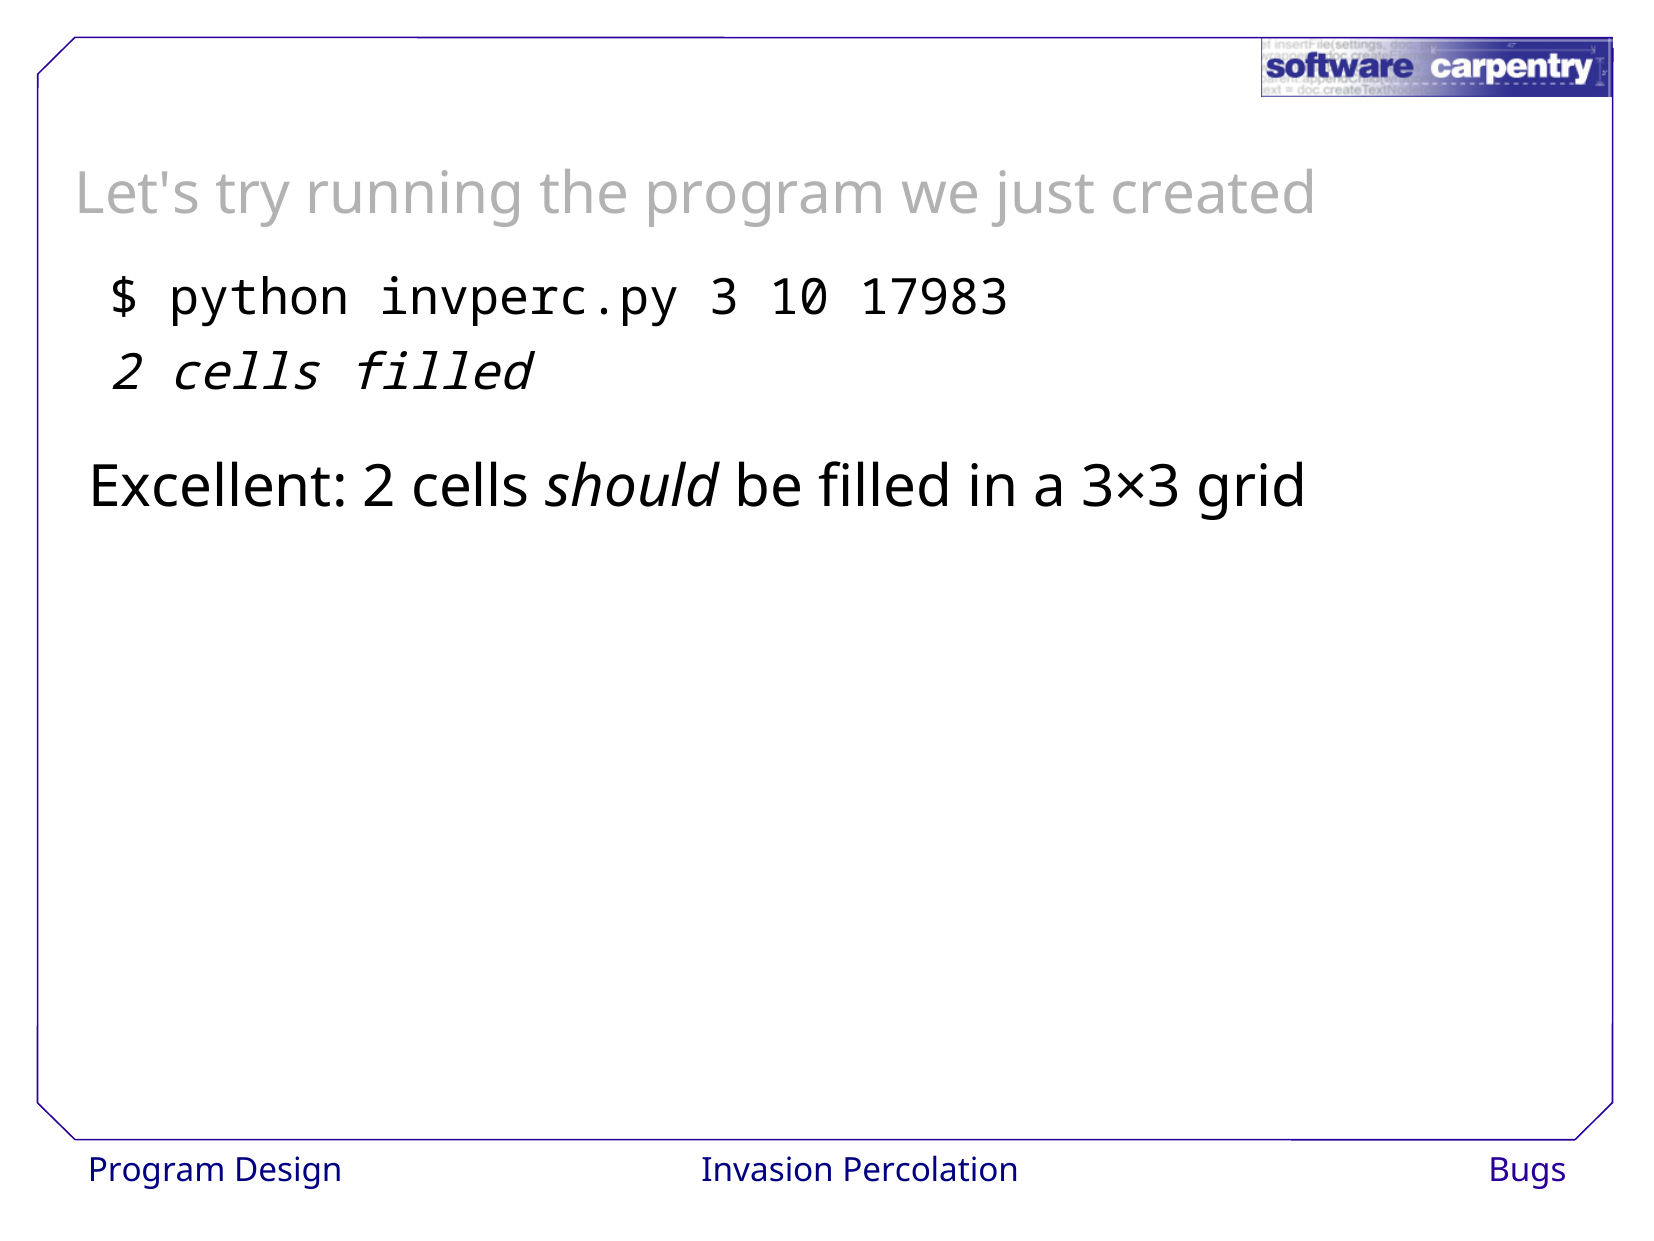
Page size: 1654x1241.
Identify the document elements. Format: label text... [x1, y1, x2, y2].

text_box $ python invperc.py 3 10 17983 2 cells filled [94, 242, 1513, 420]
text_box Let's try running the program we just created [59, 112, 1483, 233]
picture [1261, 39, 1613, 97]
text_box Excellent: 2 cells should be filled in a 3×3 grid [73, 405, 1473, 526]
